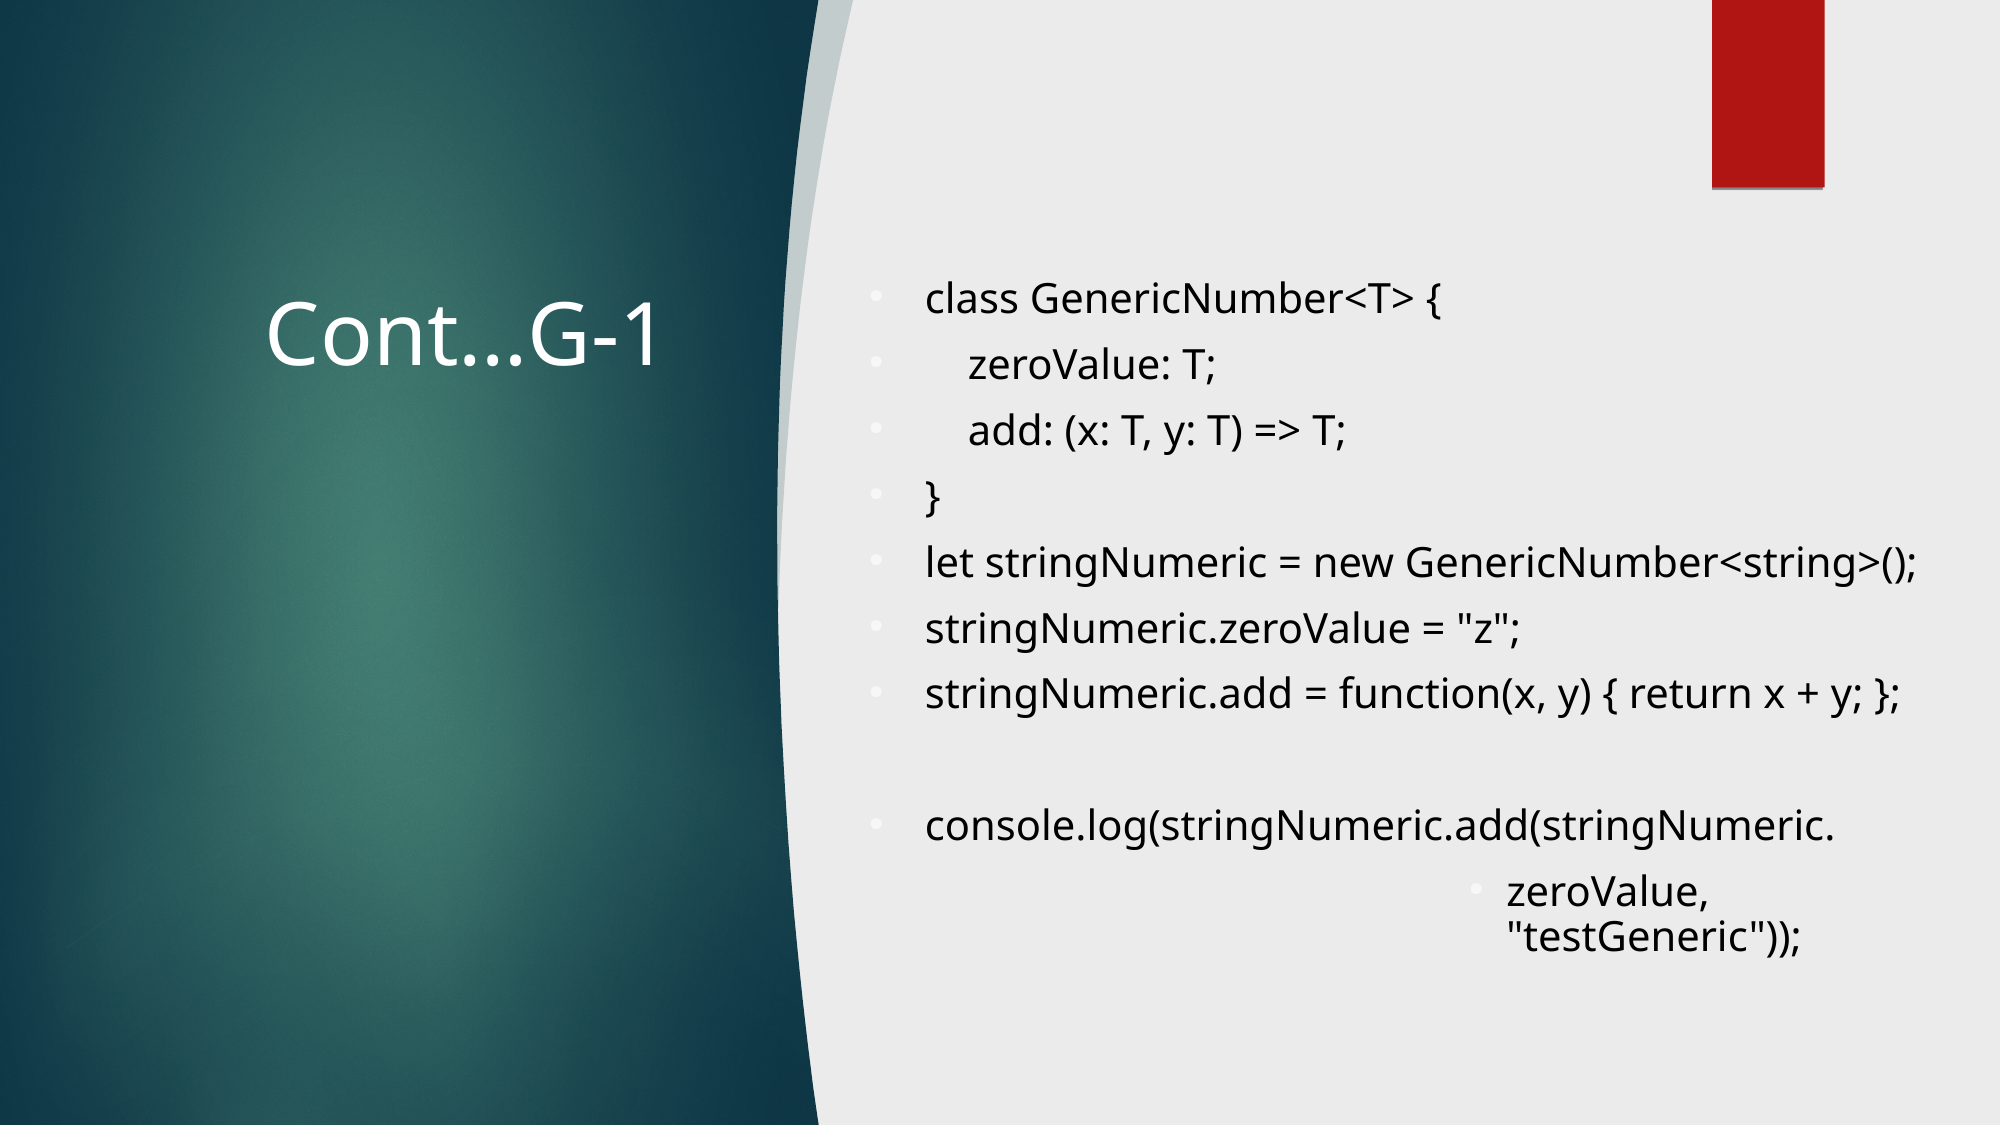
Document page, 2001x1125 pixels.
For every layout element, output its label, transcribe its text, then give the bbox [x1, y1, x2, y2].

text_box [0, 0, 2000, 1125]
list class GenericNumber<T> { zeroValue: T; add: (x: T, y: T) => T; } let stringNumeric = new GenericNumber<string>(); stringNumeric.zeroValue = "z"; stringNumeric.add = function(x, y) { return x + y; }; console.log(stringNumeric.add(stringNumeric. zeroValue, "testGeneric")); [853, 270, 2000, 1102]
title Cont…G-1 [107, 270, 685, 1004]
